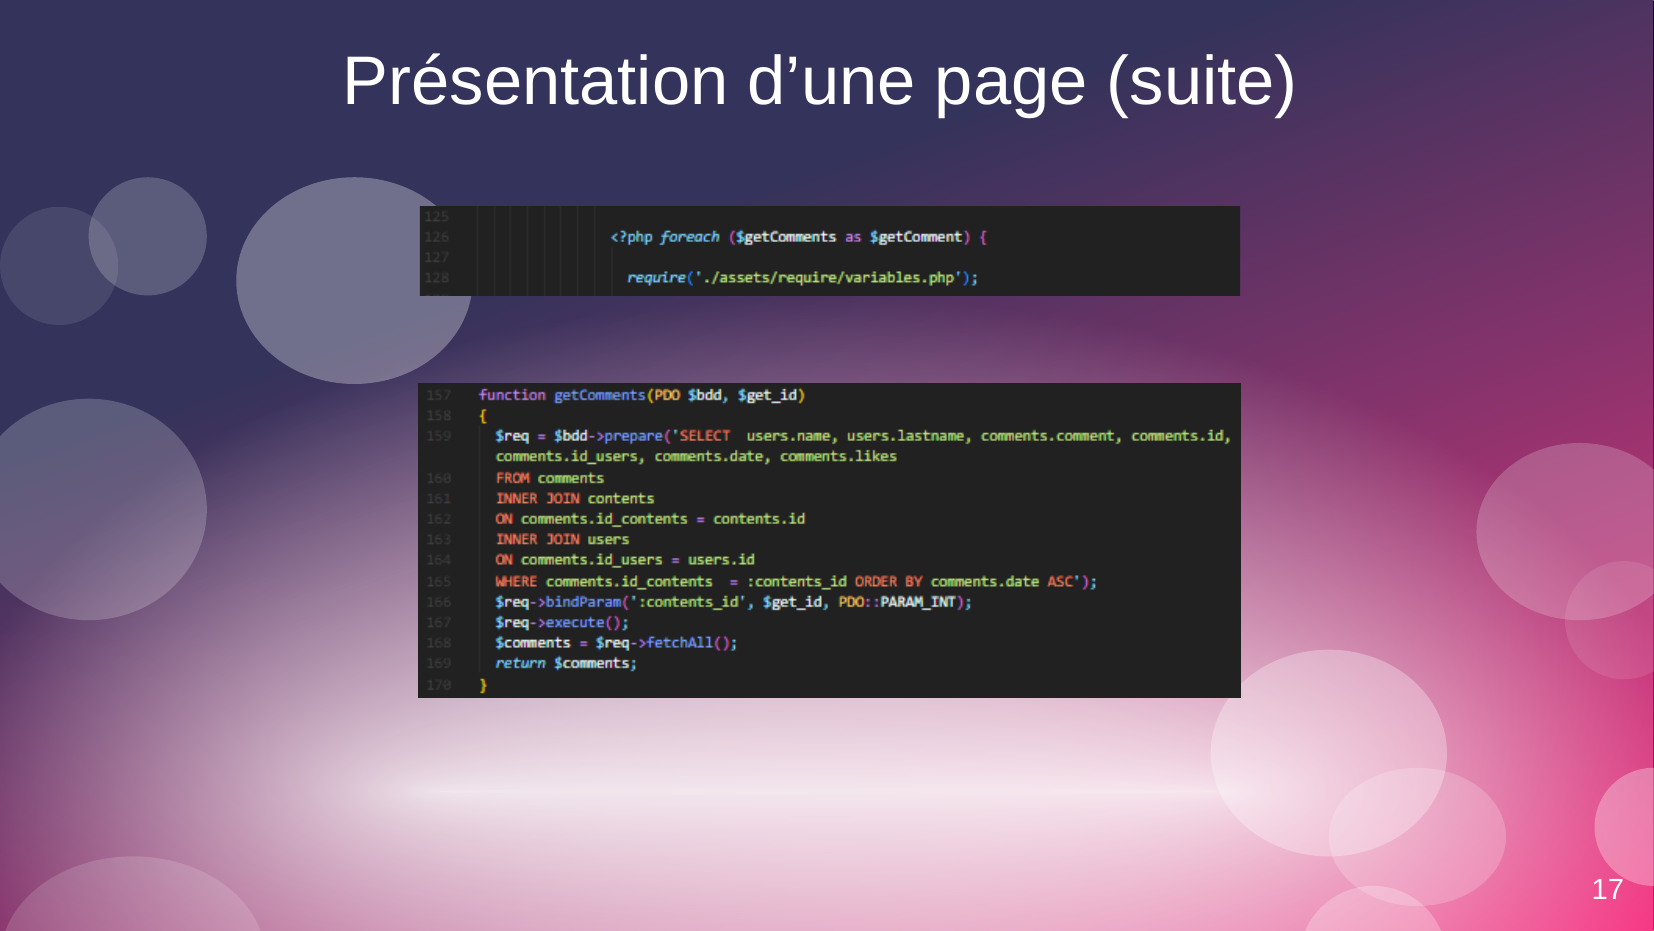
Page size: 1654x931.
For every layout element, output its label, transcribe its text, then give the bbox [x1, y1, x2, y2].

title Présentation d’une page (suite) [82, 0, 1559, 163]
picture [418, 383, 1241, 698]
picture [419, 206, 1241, 296]
